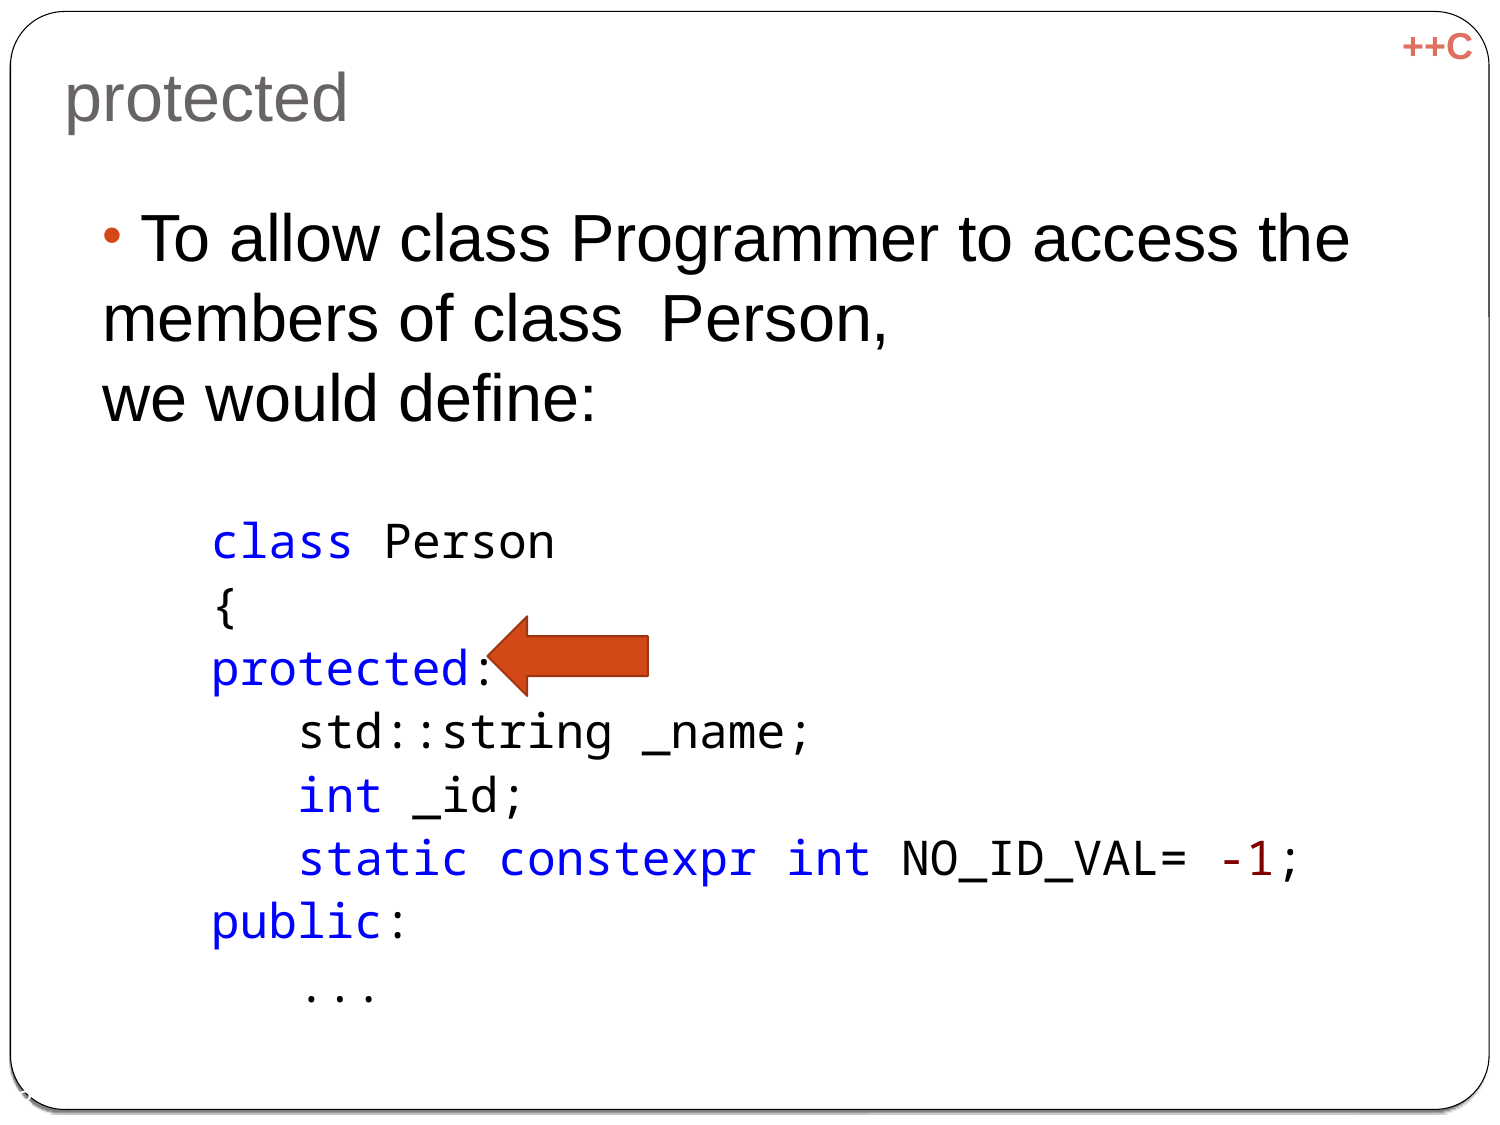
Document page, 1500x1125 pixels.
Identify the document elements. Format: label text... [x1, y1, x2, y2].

text_box To allow class Programmer to access the members of class Person, we would define: [87, 187, 1488, 1125]
list class Person { protected: std::string _name; int _id; static constexpr int NO_ID_VAL= -1; public: ... [1488, 497, 1500, 1023]
title protected [50, 45, 1450, 150]
slide_number <number> [0, 1074, 50, 1125]
